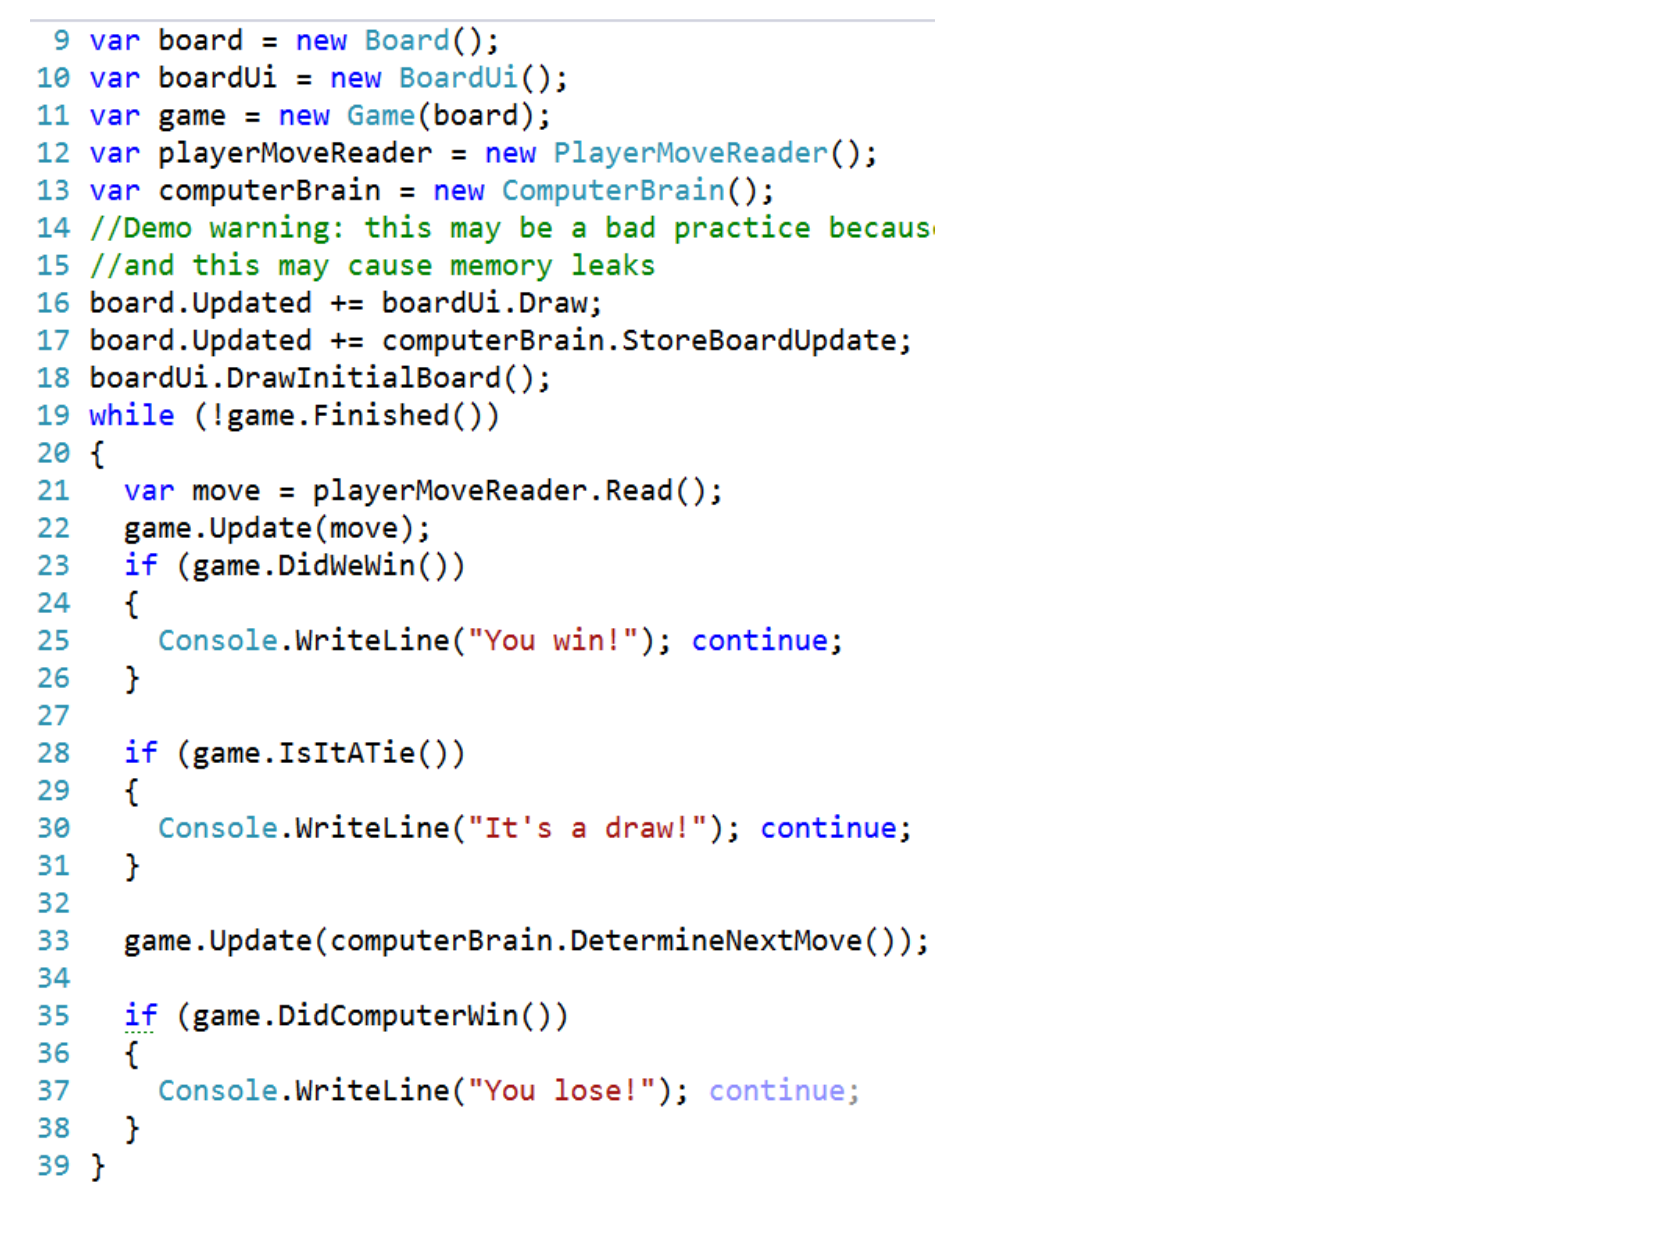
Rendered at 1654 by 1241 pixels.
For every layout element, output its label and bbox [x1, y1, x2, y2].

picture [30, 19, 935, 1186]
